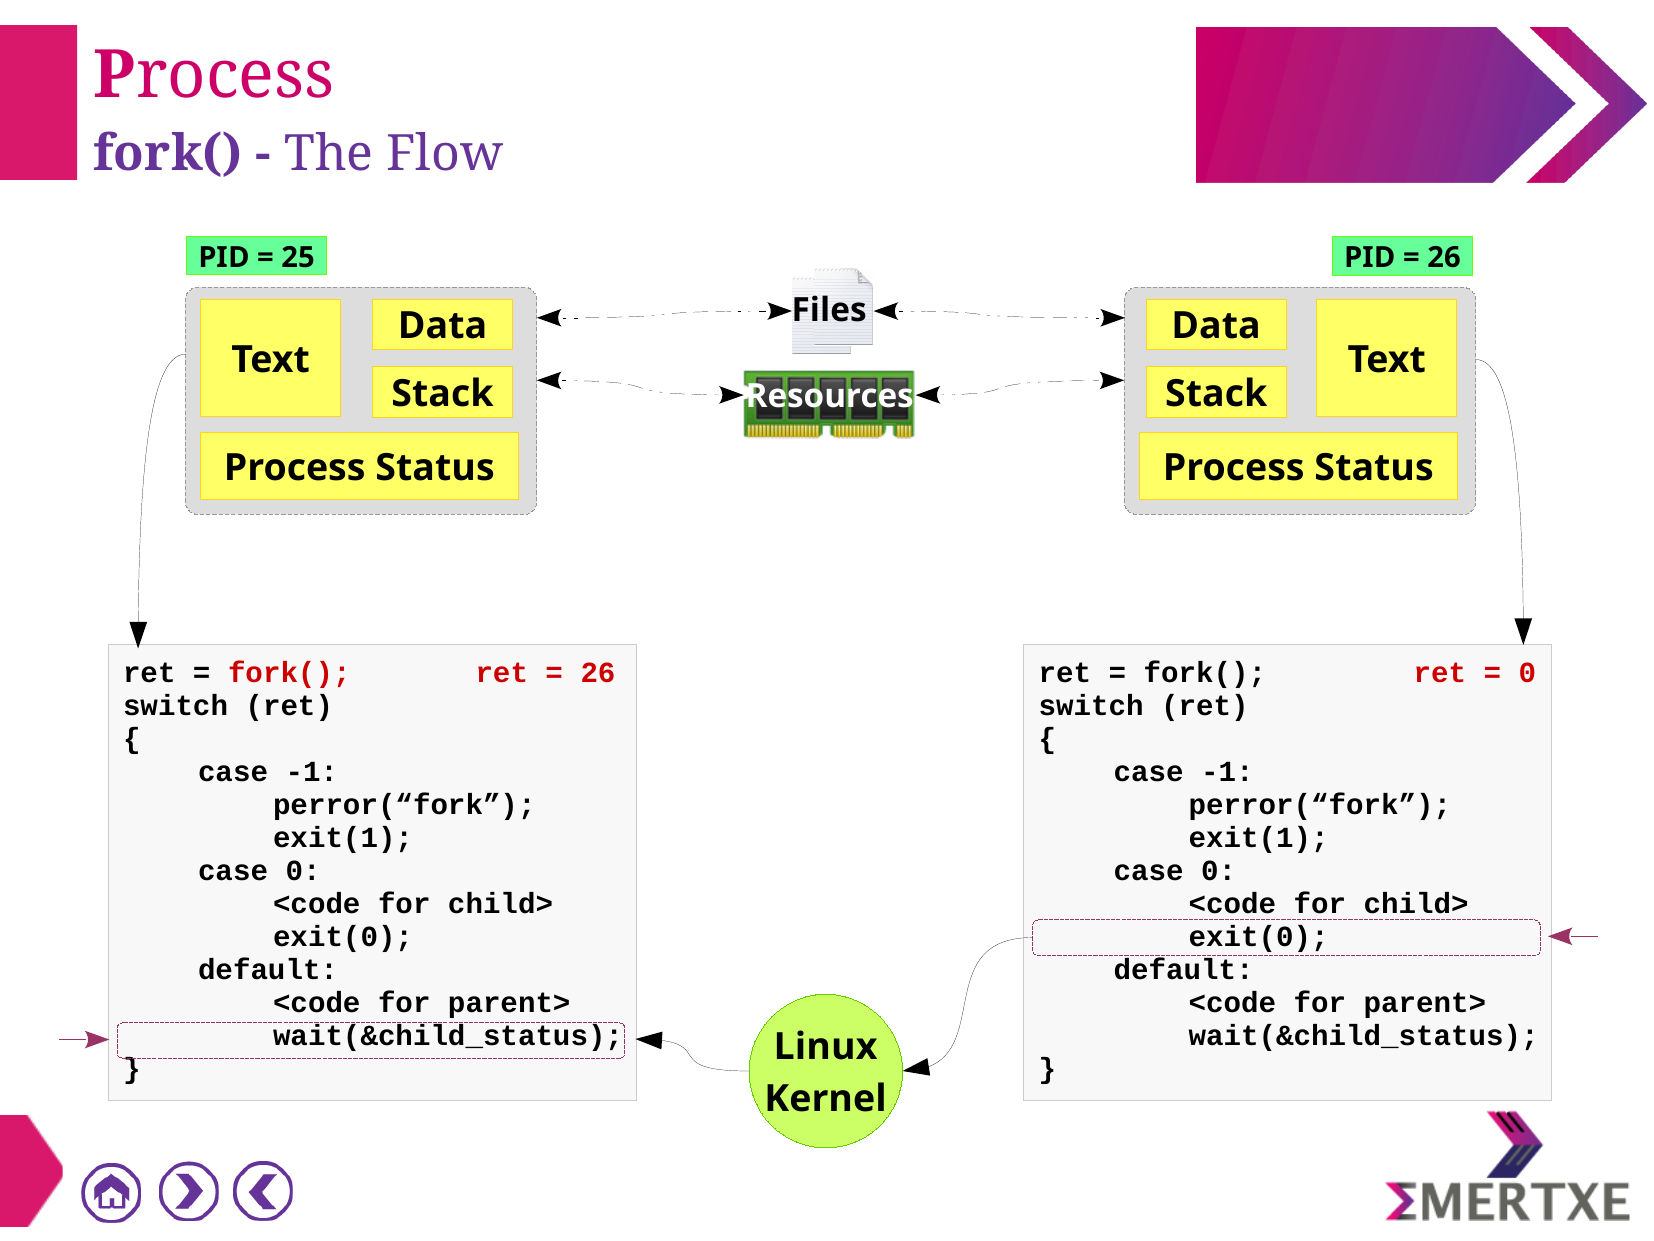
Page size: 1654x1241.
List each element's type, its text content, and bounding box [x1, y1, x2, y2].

picture [743, 267, 916, 440]
text_box Process Status [200, 432, 519, 500]
title Process fork() - The Flow [93, 2, 1571, 210]
text_box Linux Kernel [749, 994, 903, 1148]
text_box [117, 1022, 625, 1059]
picture [1385, 1107, 1631, 1221]
text_box Text [1316, 299, 1457, 417]
text_box ret = fork(); ret = 0 switch (ret) { case -1: perror(“fork”); exit(1); case 0: <code for child> exit(0); default: <code for parent> wait(&child_status); } [1023, 644, 1552, 1101]
text_box Data [372, 299, 513, 350]
text_box Stack [372, 366, 513, 418]
picture [233, 1161, 293, 1221]
picture [1571, 27, 1647, 183]
text_box PID = 25 [186, 236, 327, 275]
picture [81, 1163, 141, 1223]
text_box ret = fork(); ret = 26 switch (ret) { case -1: perror(“fork”); exit(1); case 0: <code for child> exit(0); default: <code for parent> wait(&child_status); } [108, 644, 637, 1101]
text_box Process Status [1139, 432, 1458, 500]
picture [159, 1161, 219, 1221]
text_box Text [200, 299, 341, 417]
text_box [1124, 287, 1476, 515]
text_box PID = 26 [1332, 236, 1473, 276]
text_box [185, 287, 537, 515]
text_box Data [1146, 299, 1287, 350]
text_box [1032, 919, 1541, 956]
text_box Stack [1146, 366, 1287, 418]
